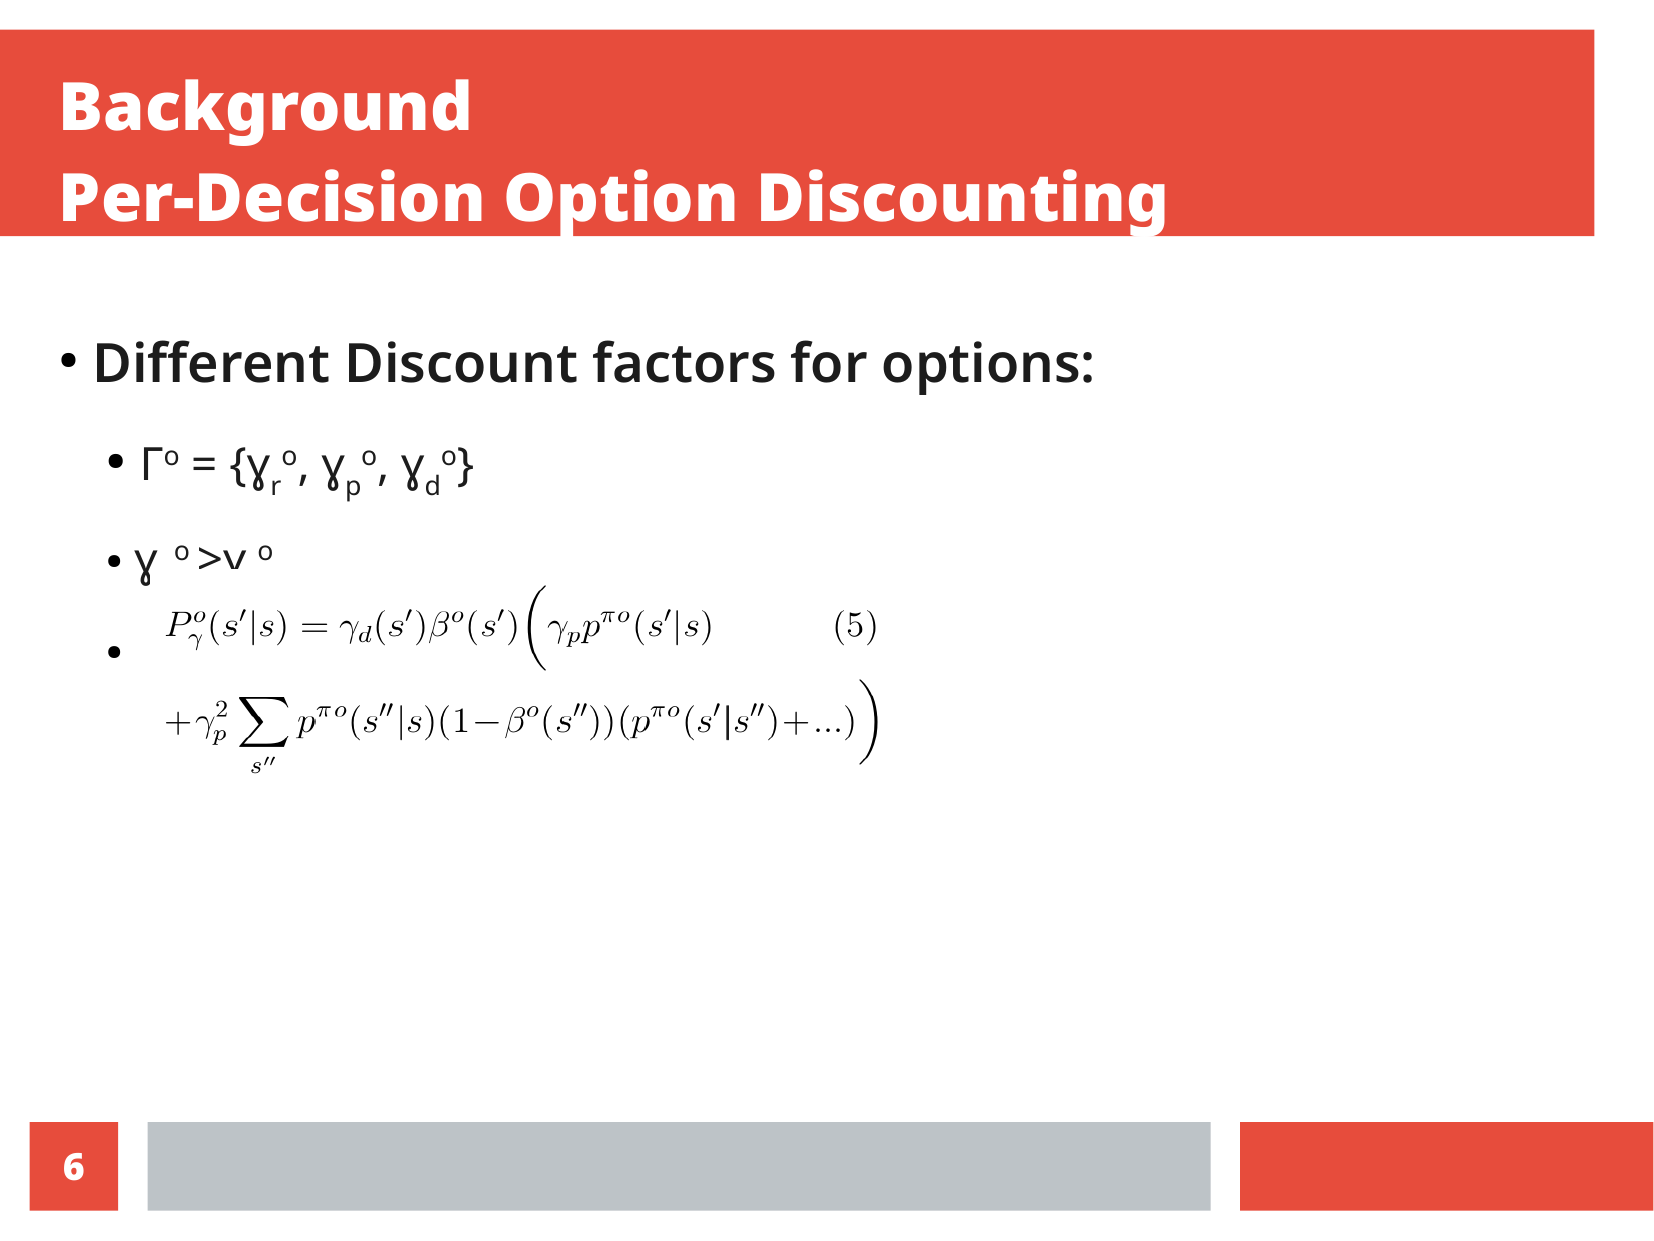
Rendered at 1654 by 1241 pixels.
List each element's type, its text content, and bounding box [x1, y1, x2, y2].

picture [150, 569, 894, 781]
list Different Discount factors for options: Γo = {ɣro, ɣpo, ɣdo} ɣpo >ɣro [59, 324, 1565, 1093]
title Background Per-Decision Option Discounting [59, 59, 1595, 207]
